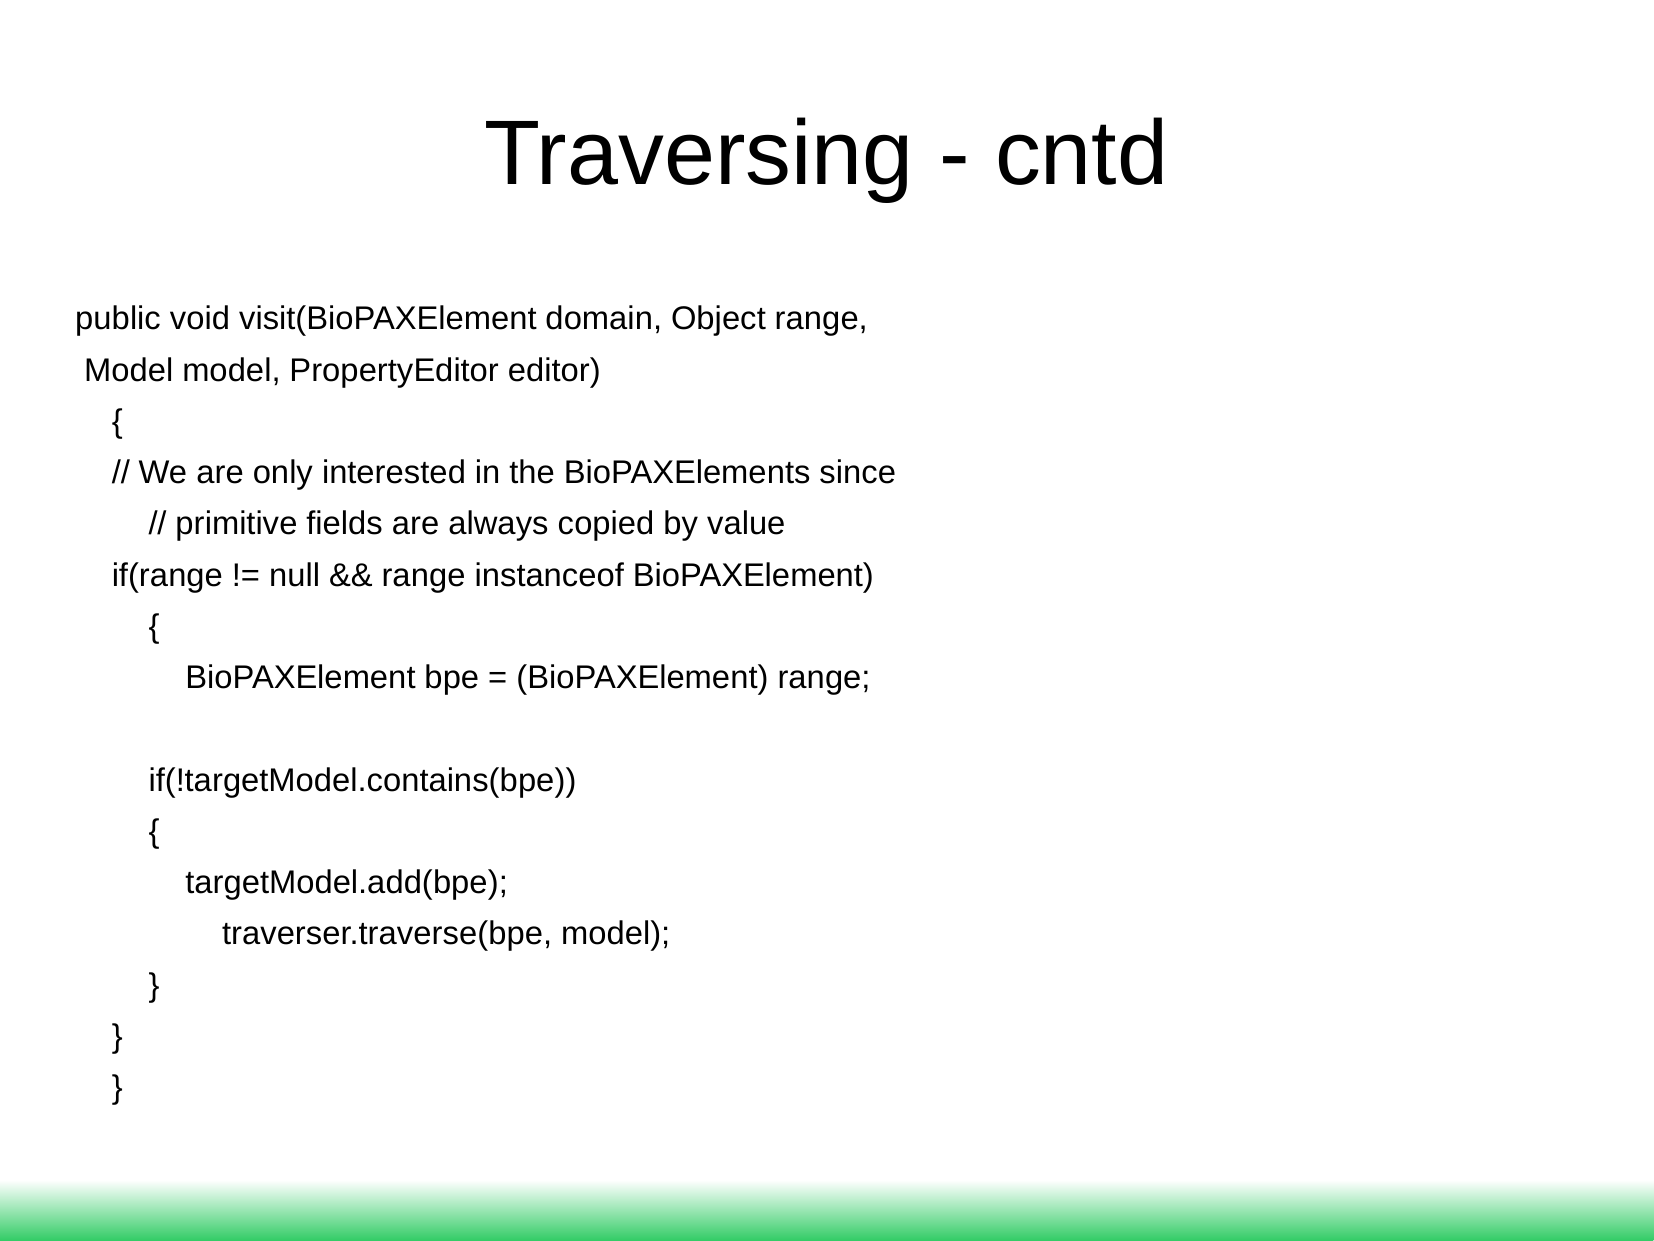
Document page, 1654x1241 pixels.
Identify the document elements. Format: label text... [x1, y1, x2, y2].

title Traversing - cntd [82, 49, 1571, 257]
list public void visit(BioPAXElement domain, Object range, Model model, PropertyEditor editor) { // We are only interested in the BioPAXElements since // primitive fields are always copied by value if(range != null && range instanceof BioPAXElement) { BioPAXElement bpe = (BioPAXElement) range; if(!targetModel.contains(bpe)) { targetModel.add(bpe); traverser.traverse(bpe, model); } } } [75, 300, 1571, 1109]
